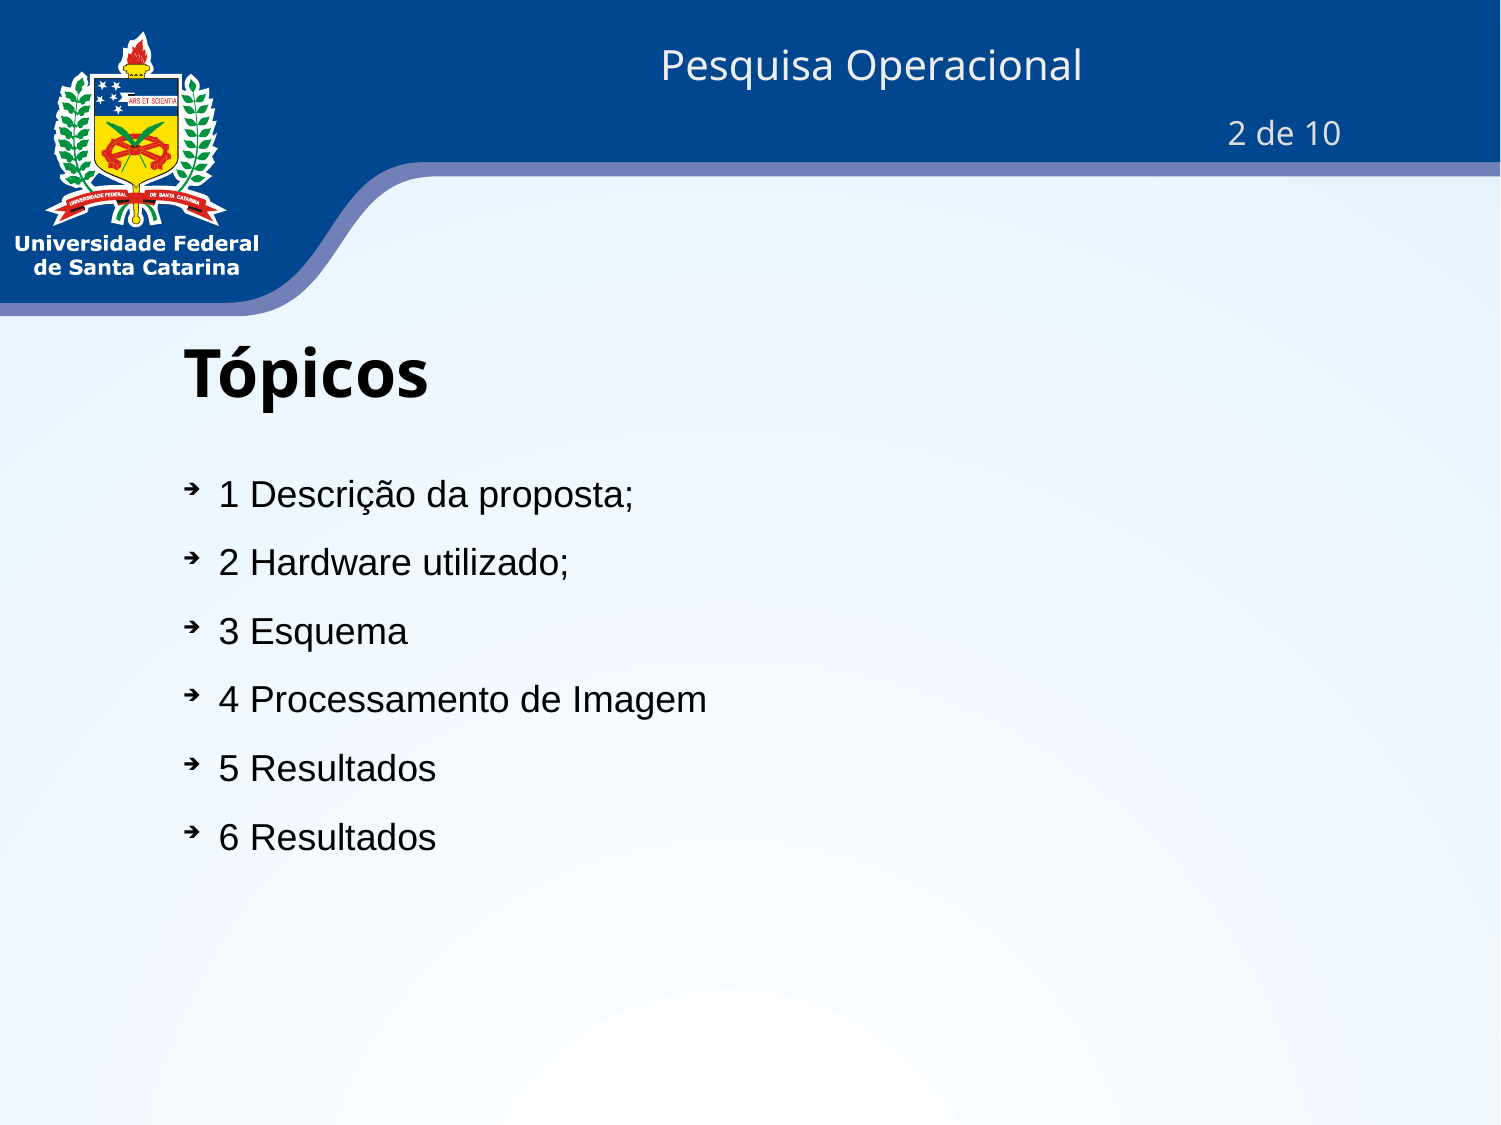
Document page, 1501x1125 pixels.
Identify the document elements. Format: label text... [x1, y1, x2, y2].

text_box Tópicos 1 Descrição da proposta; 2 Hardware utilizado; 3 Esquema 4 Processamento de Imagem 5 Resultados 6 Resultados [168, 323, 1477, 866]
